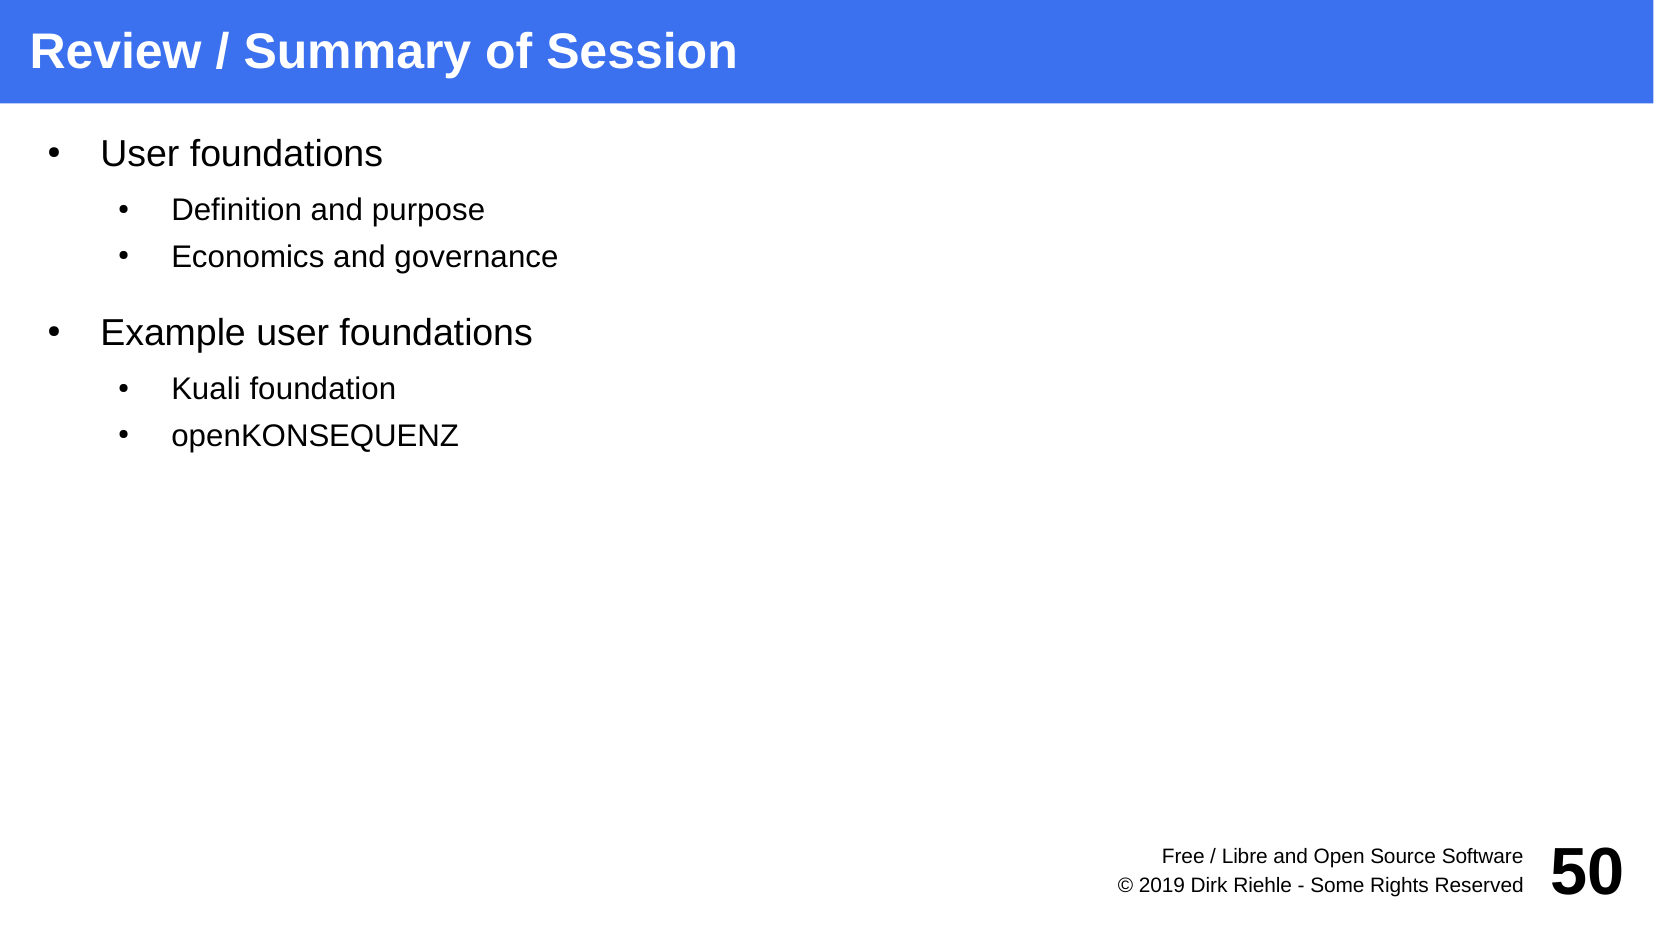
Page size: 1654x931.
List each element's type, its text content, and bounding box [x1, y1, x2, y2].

list User foundations Definition and purpose Economics and governance Example user foundations Kuali foundation openKONSEQUENZ [29, 132, 1625, 813]
title Review / Summary of Session [0, 0, 1654, 104]
